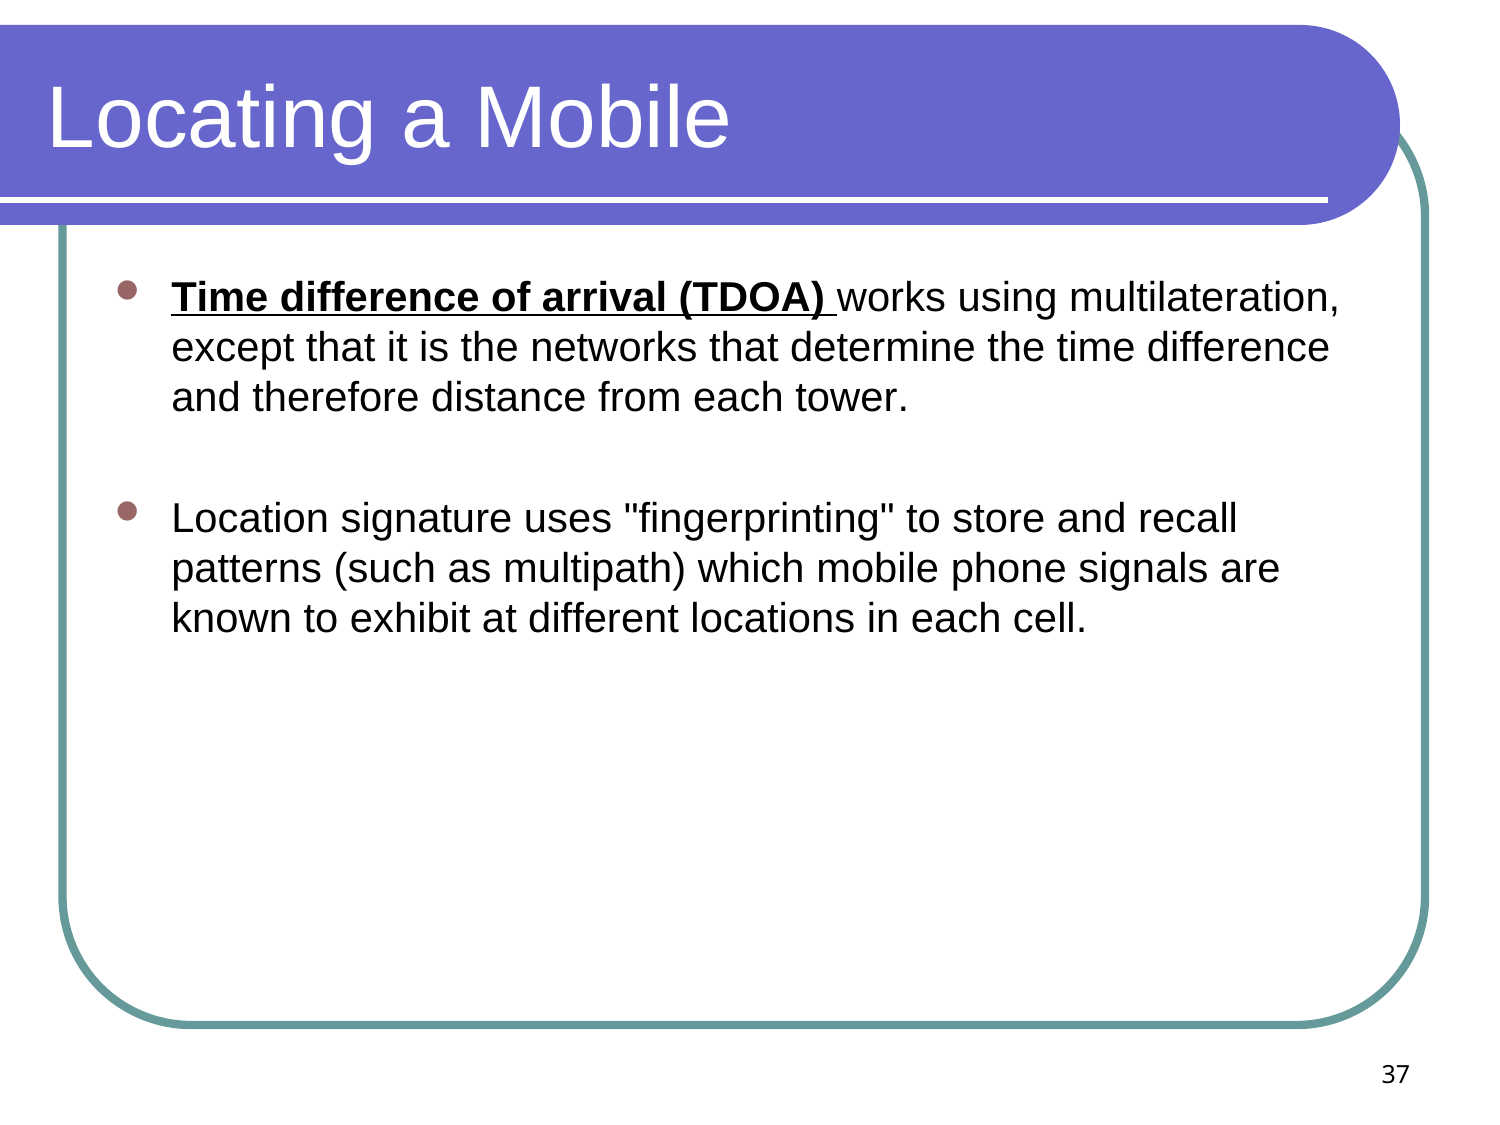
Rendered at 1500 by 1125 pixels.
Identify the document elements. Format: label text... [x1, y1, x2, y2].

list Time difference of arrival (TDOA) works using multilateration, except that it is the networks that determine the time difference and therefore distance from each tower. Location signature uses "fingerprinting" to store and recall patterns (such as multipath) which mobile phone signals are known to exhibit at different locations in each cell. [99, 262, 1401, 988]
title Locating a Mobile [31, 37, 1347, 188]
text_box <number> [1074, 1025, 1426, 1101]
